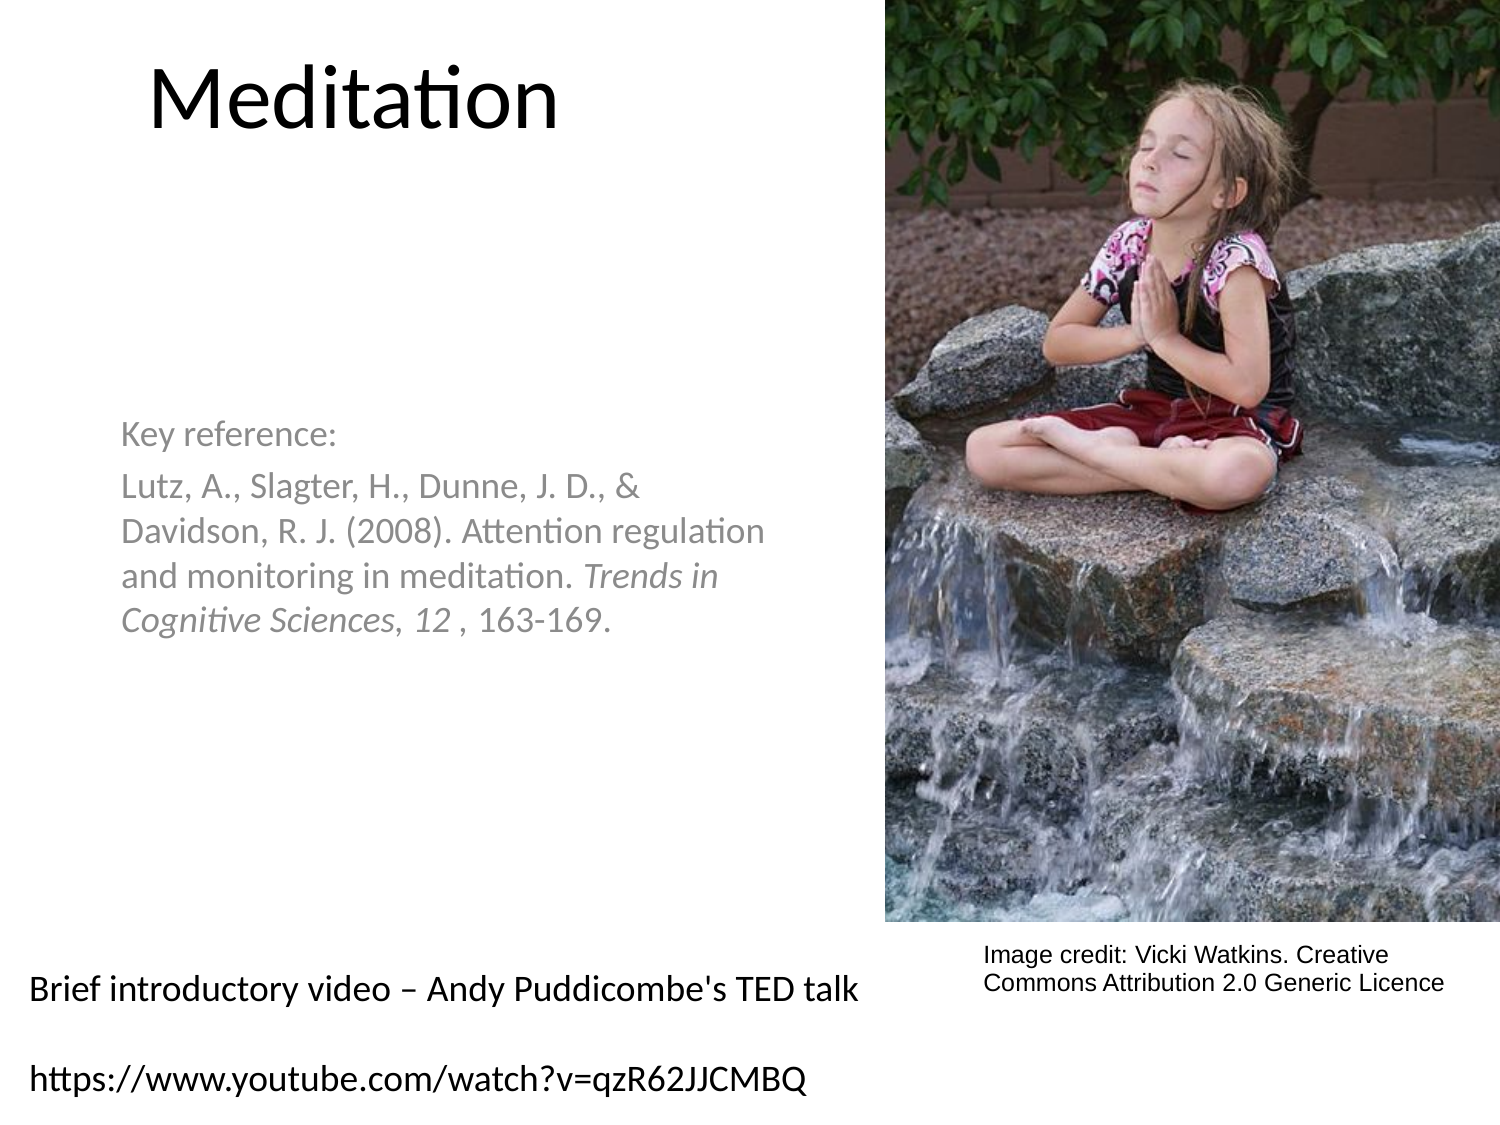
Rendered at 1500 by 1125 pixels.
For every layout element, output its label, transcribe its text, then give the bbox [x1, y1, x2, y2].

text_box Brief introductory video – Andy Puddicombe's TED talk https://www.youtube.com/watch?v=qzR62JJCMBQ [14, 956, 875, 1107]
title Meditation [12, 6, 697, 178]
picture [885, 0, 1500, 922]
subtitle Key reference: Lutz, A., Slagter, H., Dunne, J. D., & Davidson, R. J. (2008). Attention regulation and monitoring in meditation. Trends in Cognitive Sciences, 12 , 163-169. [106, 401, 792, 650]
text_box Image credit: Vicki Watkins. Creative Commons Attribution 2.0 Generic Licence [968, 933, 1477, 1005]
